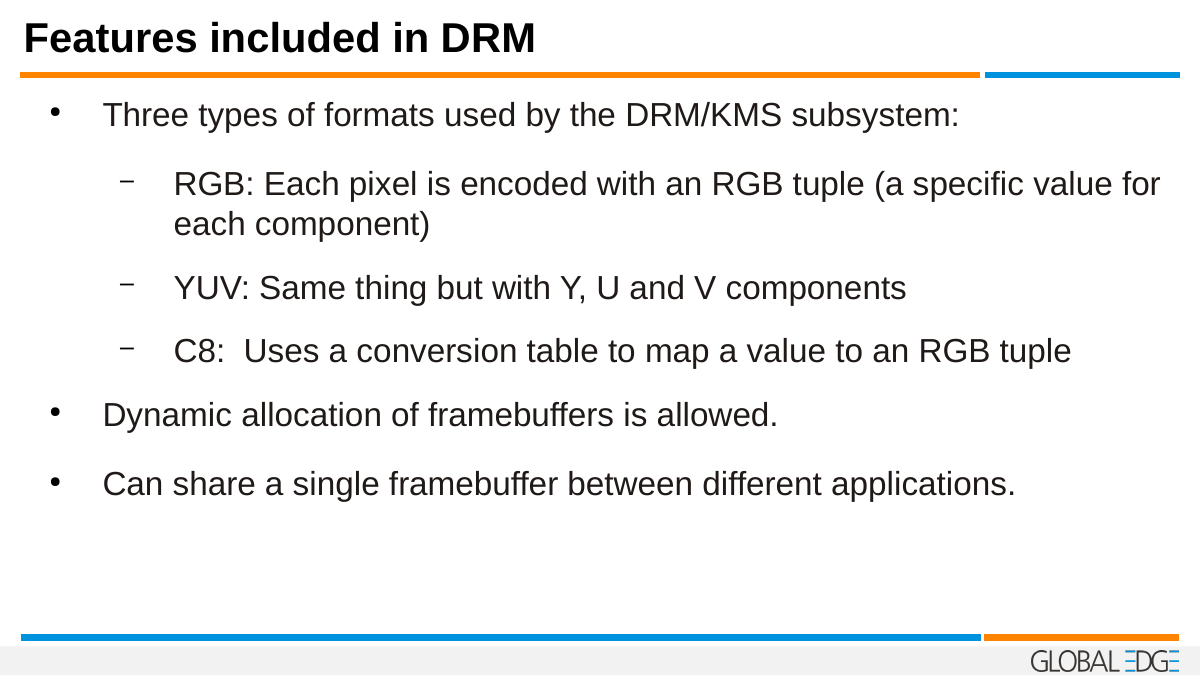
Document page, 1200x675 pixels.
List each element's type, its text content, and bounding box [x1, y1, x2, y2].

list Three types of formats used by the DRM/KMS subsystem: RGB: Each pixel is encoded with an RGB tuple (a specific value for each component) YUV: Same thing but with Y, U and V components C8: Uses a conversion table to map a value to an RGB tuple Dynamic allocation of framebuffers is allowed. Can share a single framebuffer between different applications. [20, 87, 1179, 628]
title Features included in DRM [12, 9, 1088, 63]
picture [1031, 650, 1179, 672]
